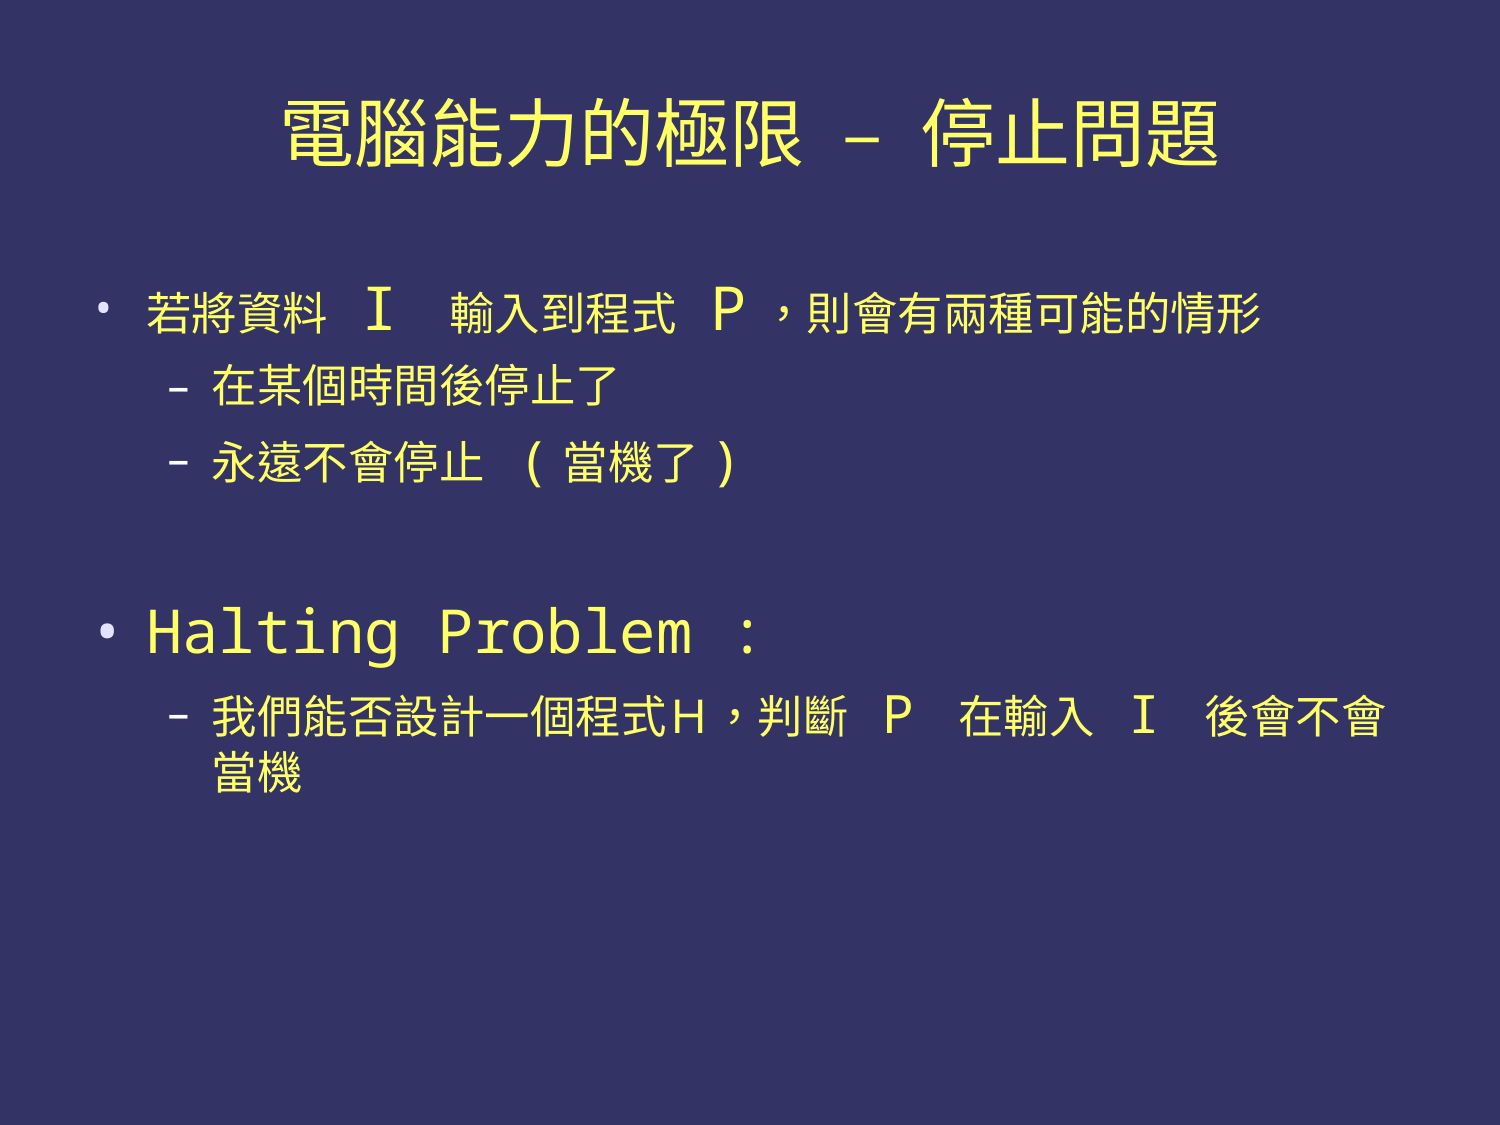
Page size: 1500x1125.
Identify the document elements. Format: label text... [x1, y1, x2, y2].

list 若將資料 I 輸入到程式 P，則會有兩種可能的情形 在某個時間後停止了 永遠不會停止 (當機了) Halting Problem : 我們能否設計一個程式Ｈ，判斷 P 在輸入 I 後會不會當機 [75, 262, 1426, 1001]
title 電腦能力的極限 – 停止問題 [75, 37, 1426, 225]
